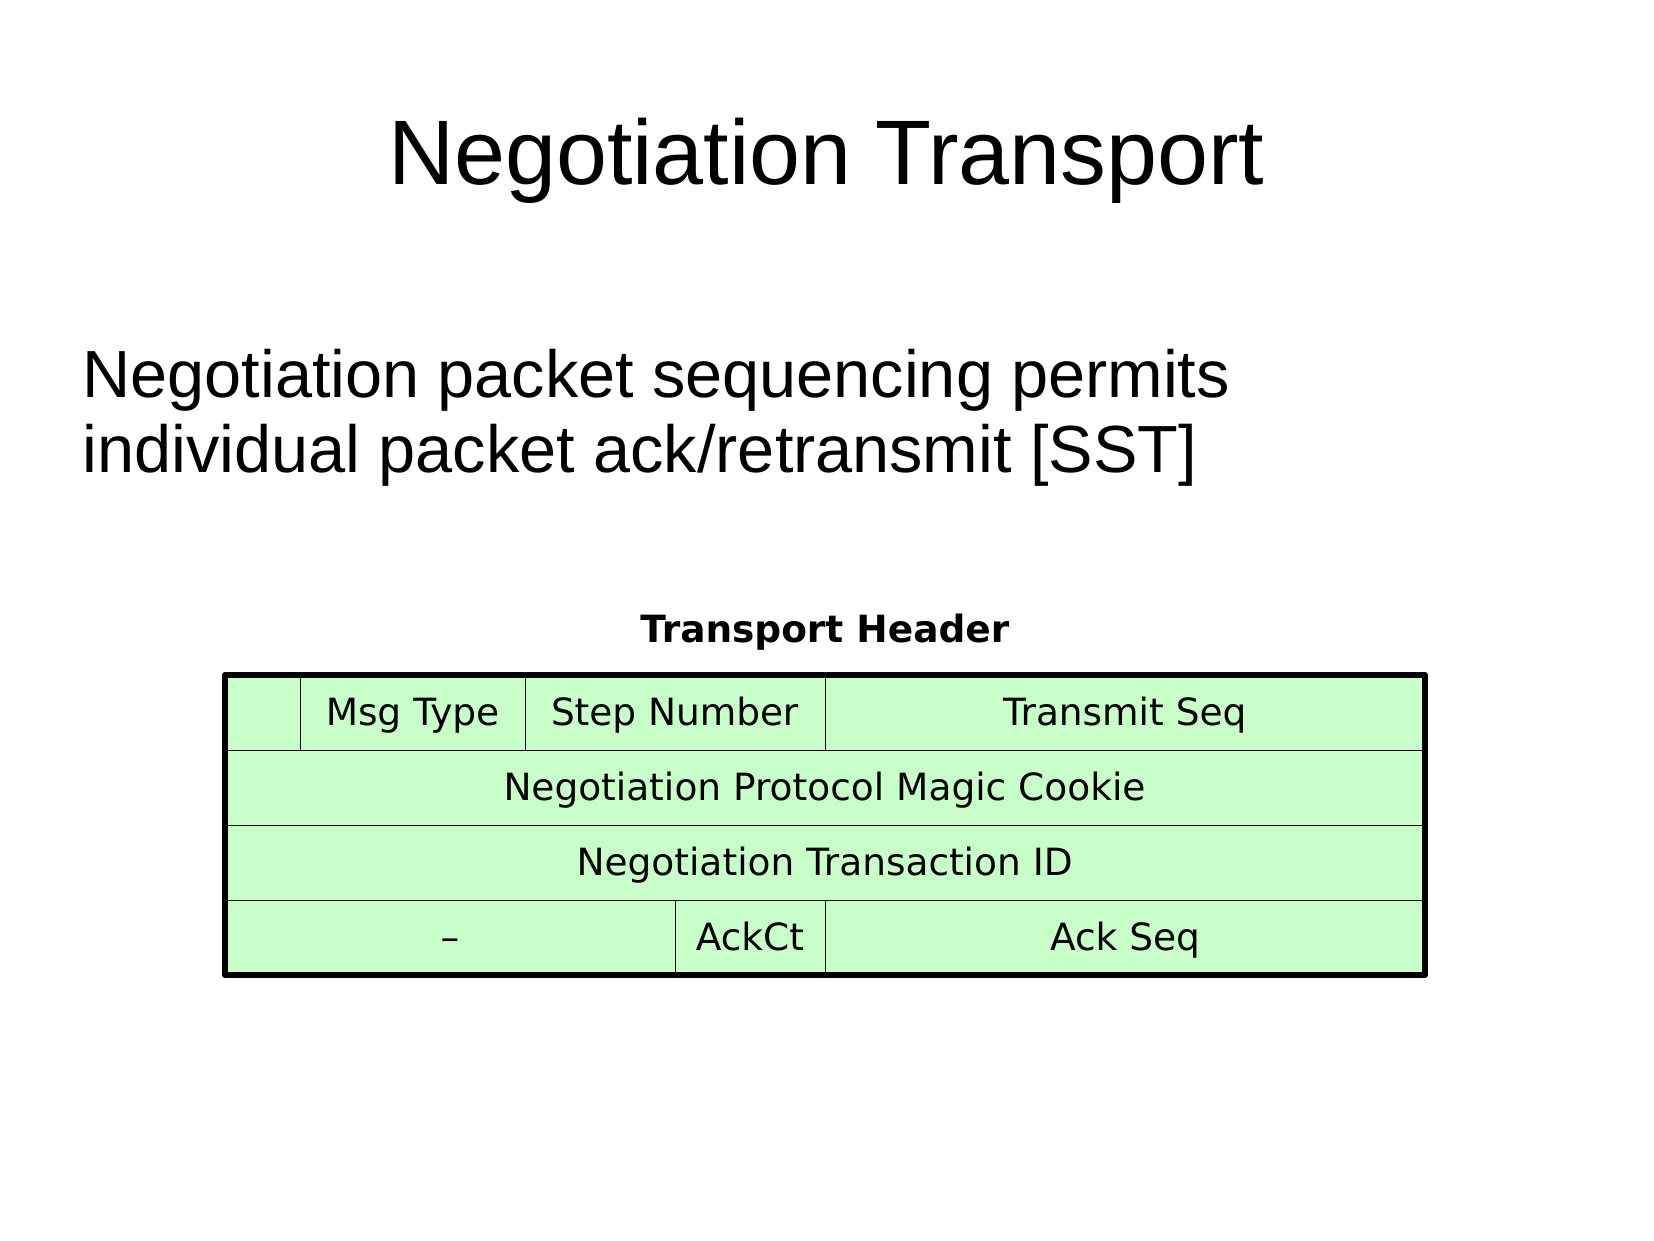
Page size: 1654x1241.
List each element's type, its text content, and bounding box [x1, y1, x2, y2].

list Negotiation packet sequencing permits individual packet ack/retransmit [SST] [82, 337, 1571, 1094]
title Negotiation Transport [82, 49, 1571, 257]
